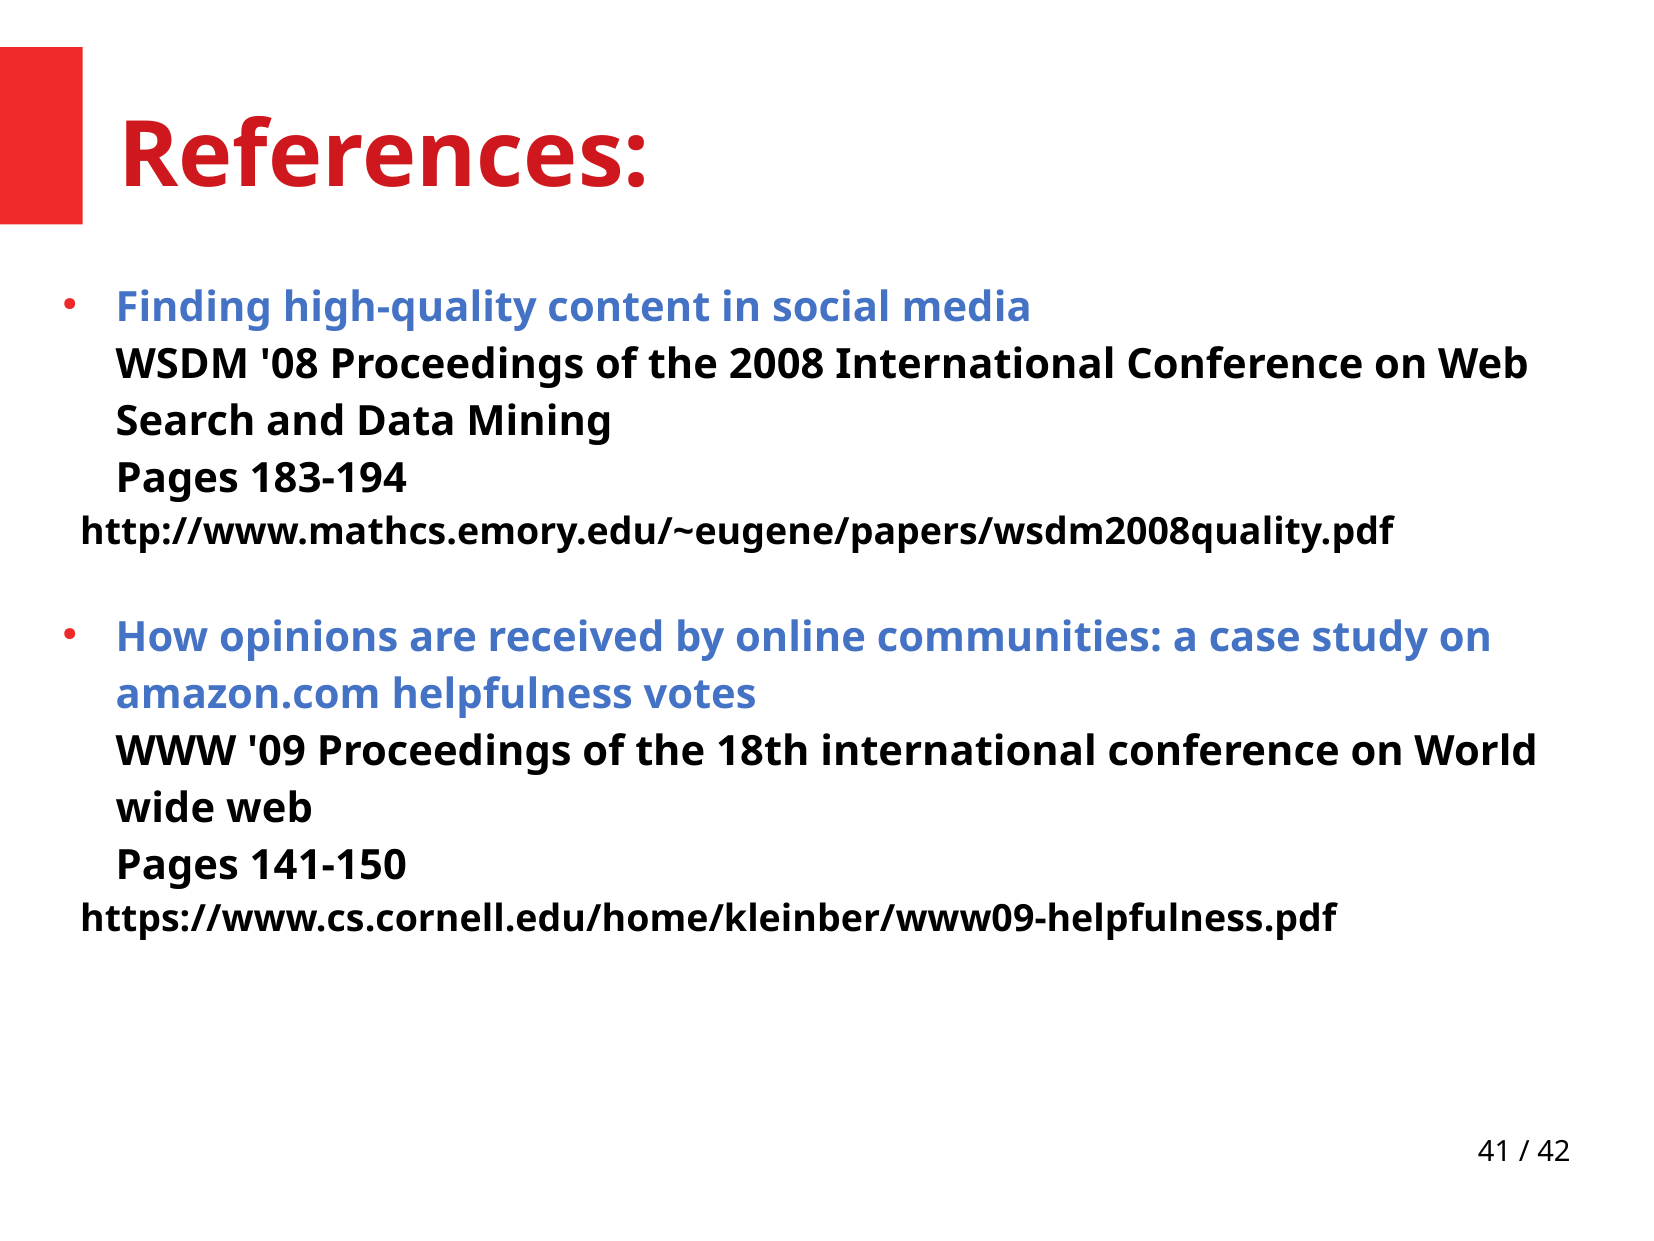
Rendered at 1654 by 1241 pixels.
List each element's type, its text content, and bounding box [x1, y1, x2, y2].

text_box Finding high-quality content in social media WSDM '08 Proceedings of the 2008 International Conference on Web Search and Data Mining Pages 183-194 http://www.mathcs.emory.edu/~eugene/papers/wsdm2008quality.pdf How opinions are received by online communities: a case study on amazon.com helpfulness votes WWW '09 Proceedings of the 18th international conference on World wide web Pages 141-150 https://www.cs.cornell.edu/home/kleinber/www09-helpfulness.pdf [30, 269, 1621, 1179]
title References: [118, 49, 1571, 257]
